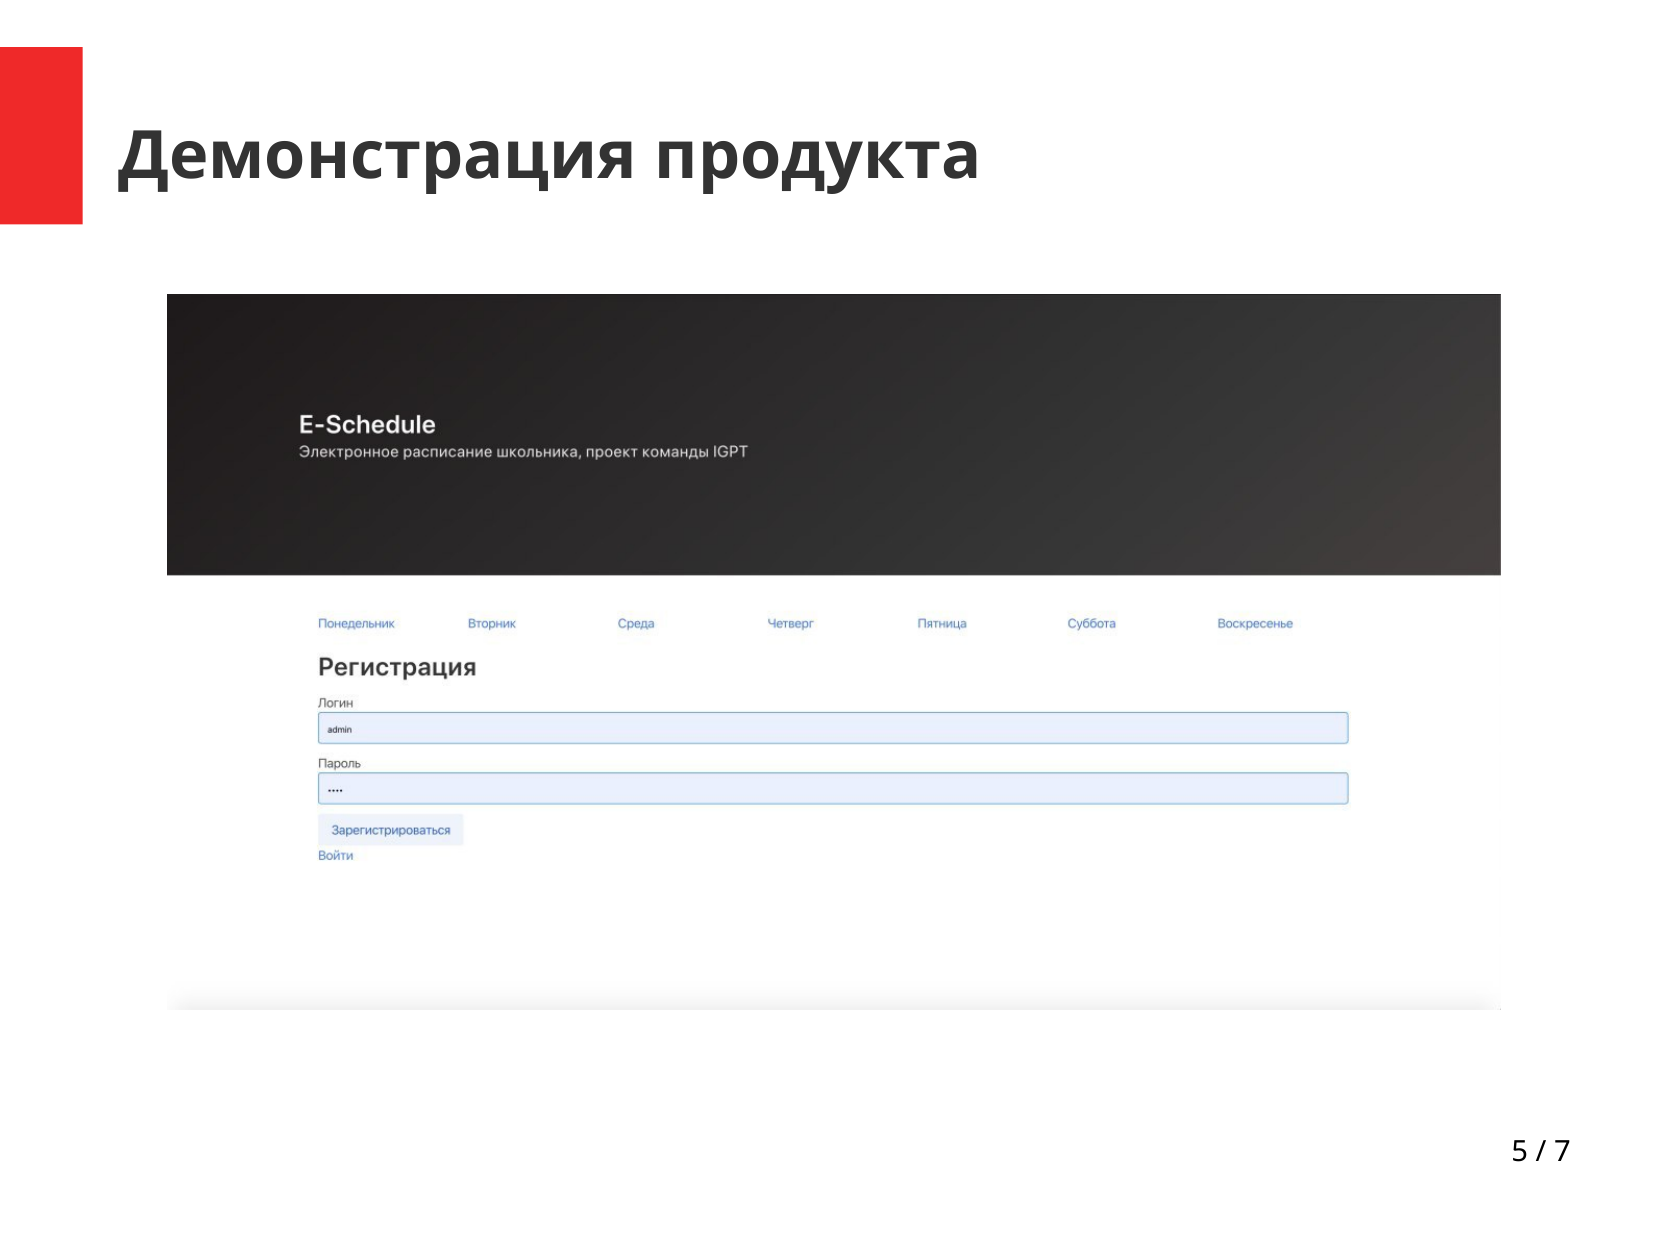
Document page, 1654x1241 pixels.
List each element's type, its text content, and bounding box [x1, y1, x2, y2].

title Демонстрация продукта [118, 49, 1571, 257]
picture [167, 294, 1501, 1010]
